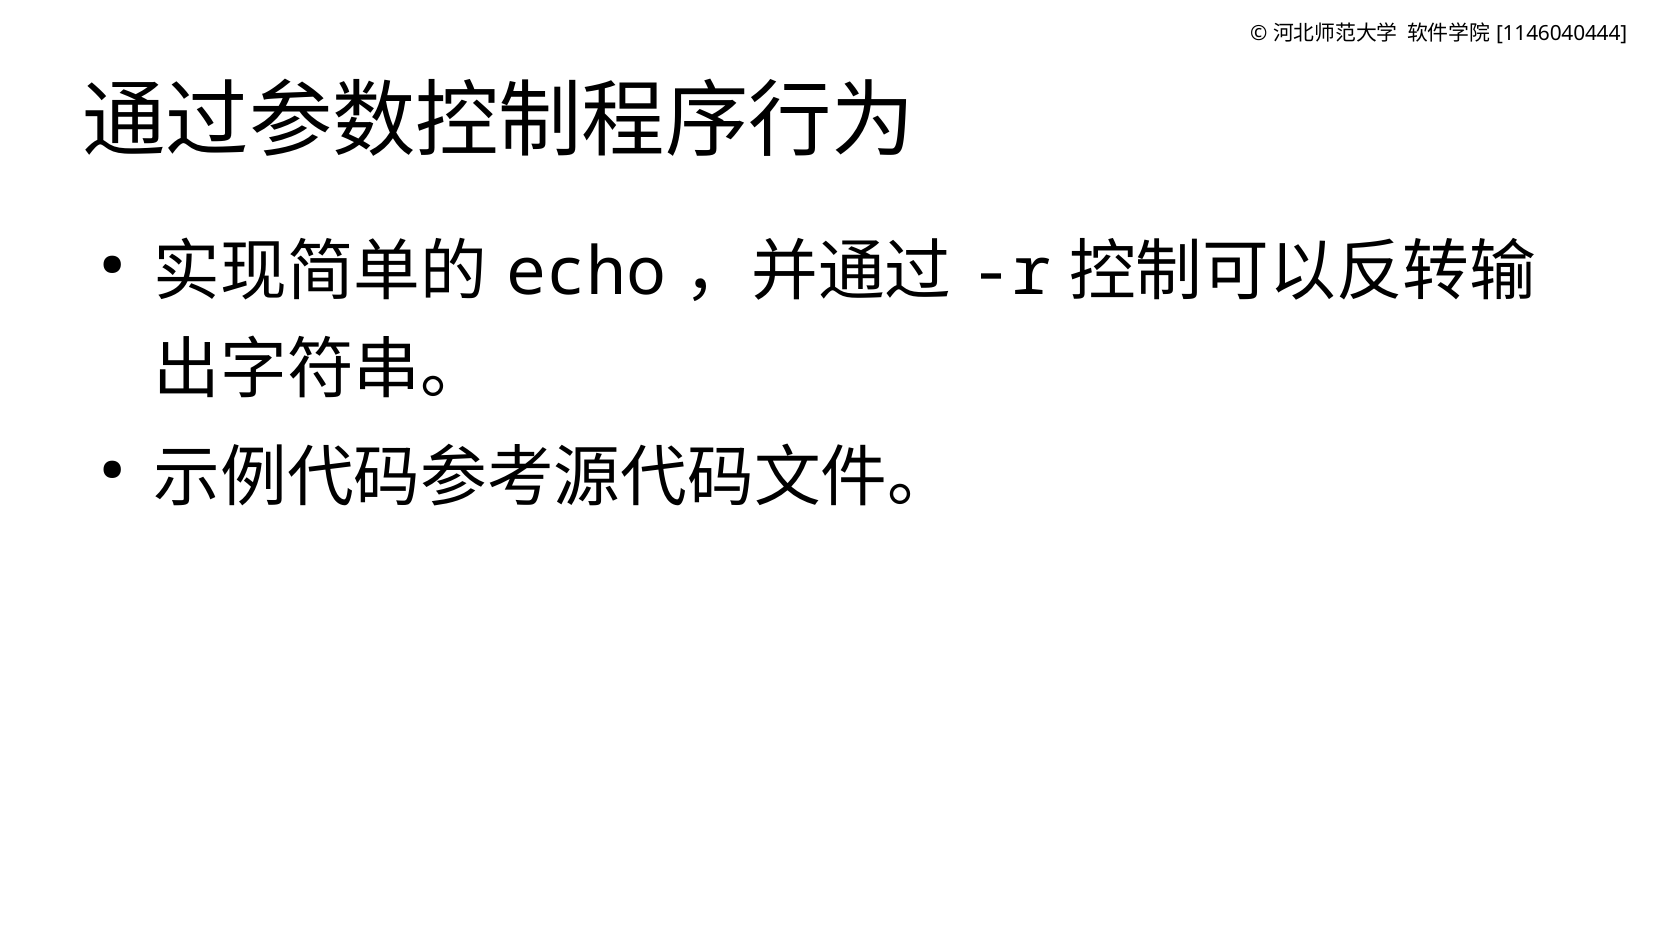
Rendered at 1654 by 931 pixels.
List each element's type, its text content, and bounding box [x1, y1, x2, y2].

list 实现简单的echo，并通过-r控制可以反转输出字符串。 示例代码参考源代码文件。 [82, 217, 1571, 827]
title 通过参数控制程序行为 [82, 37, 1571, 189]
